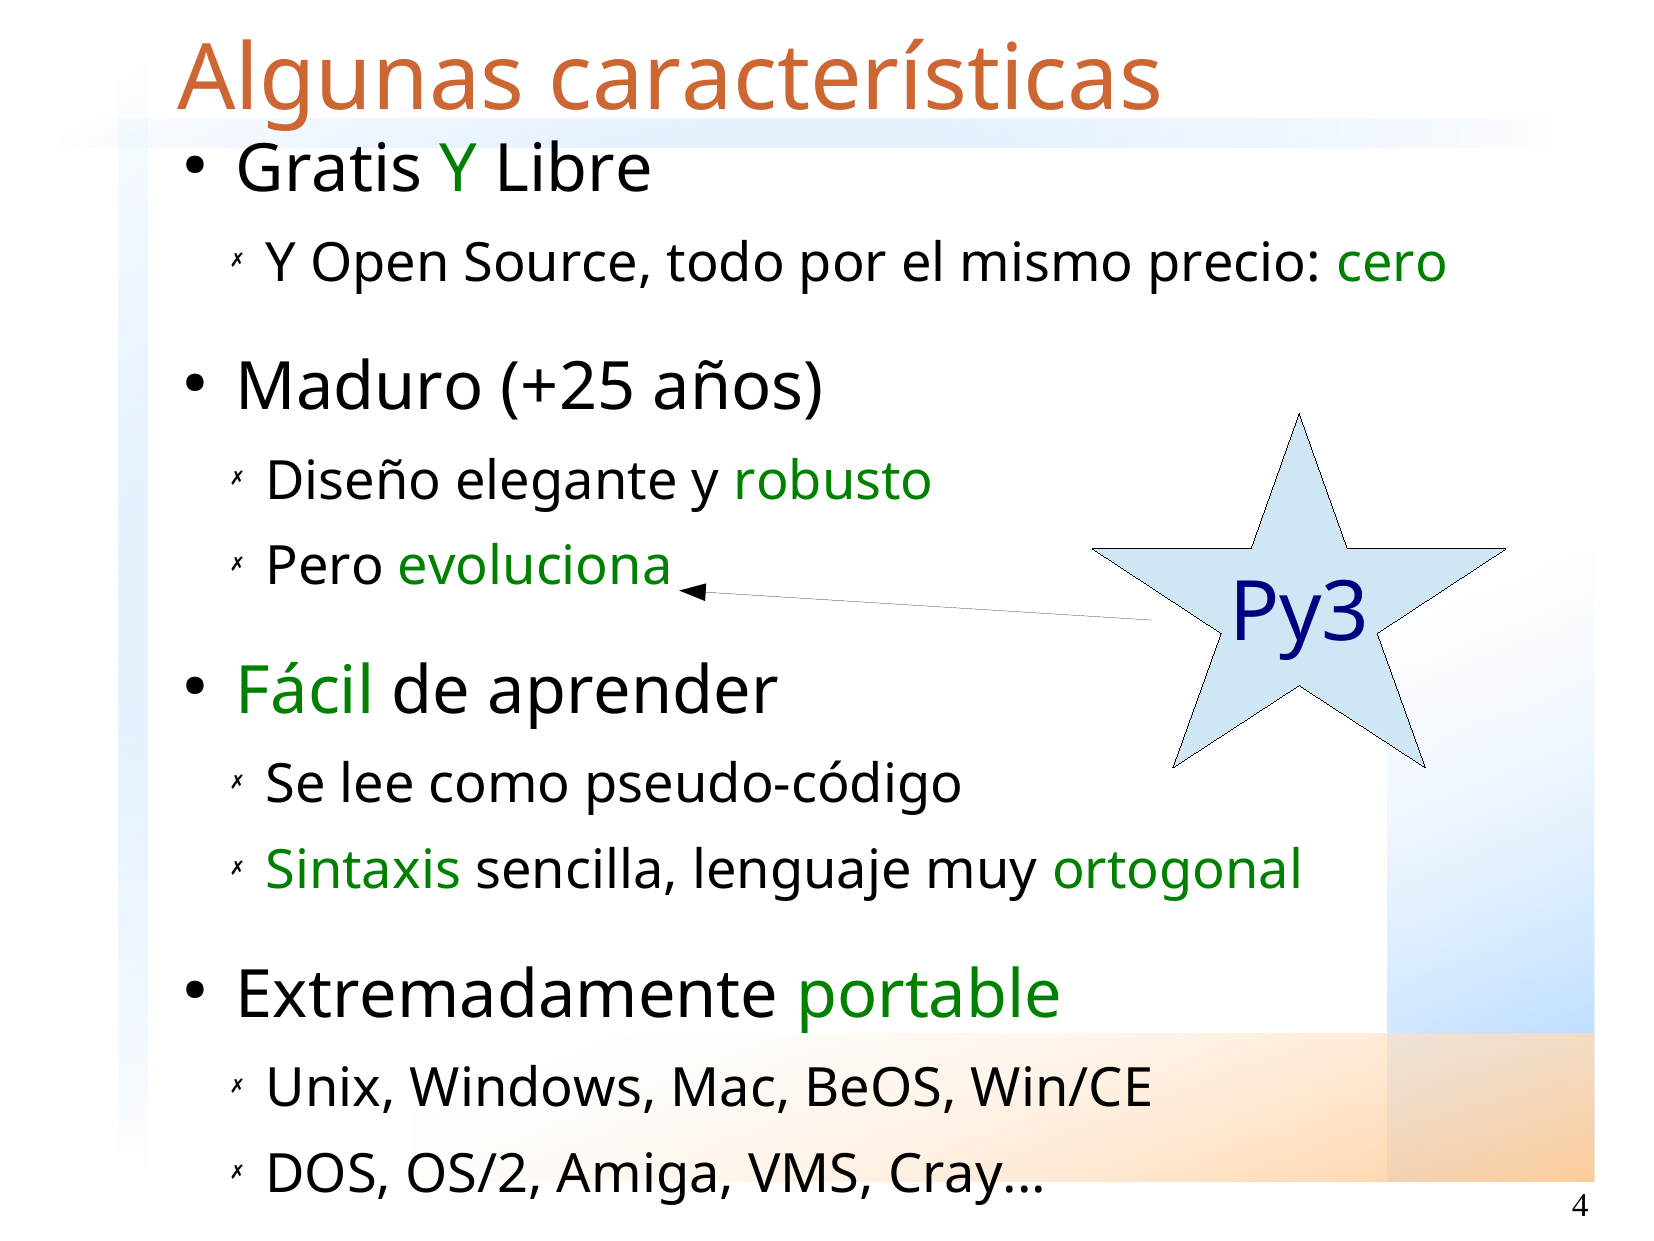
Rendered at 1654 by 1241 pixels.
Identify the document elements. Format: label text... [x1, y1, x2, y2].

title Algunas características [177, 0, 1595, 129]
text_box Py3 [1092, 413, 1506, 768]
subtitle Gratis Y Libre Y Open Source, todo por el mismo precio: cero Maduro (+25 años) Diseño elegante y robusto Pero evoluciona Fácil de aprender Se lee como pseudo-código Sintaxis sencilla, lenguaje muy ortogonal Extremadamente portable Unix, Windows, Mac, BeOS, Win/CE DOS, OS/2, Amiga, VMS, Cray... [147, 129, 1595, 1200]
